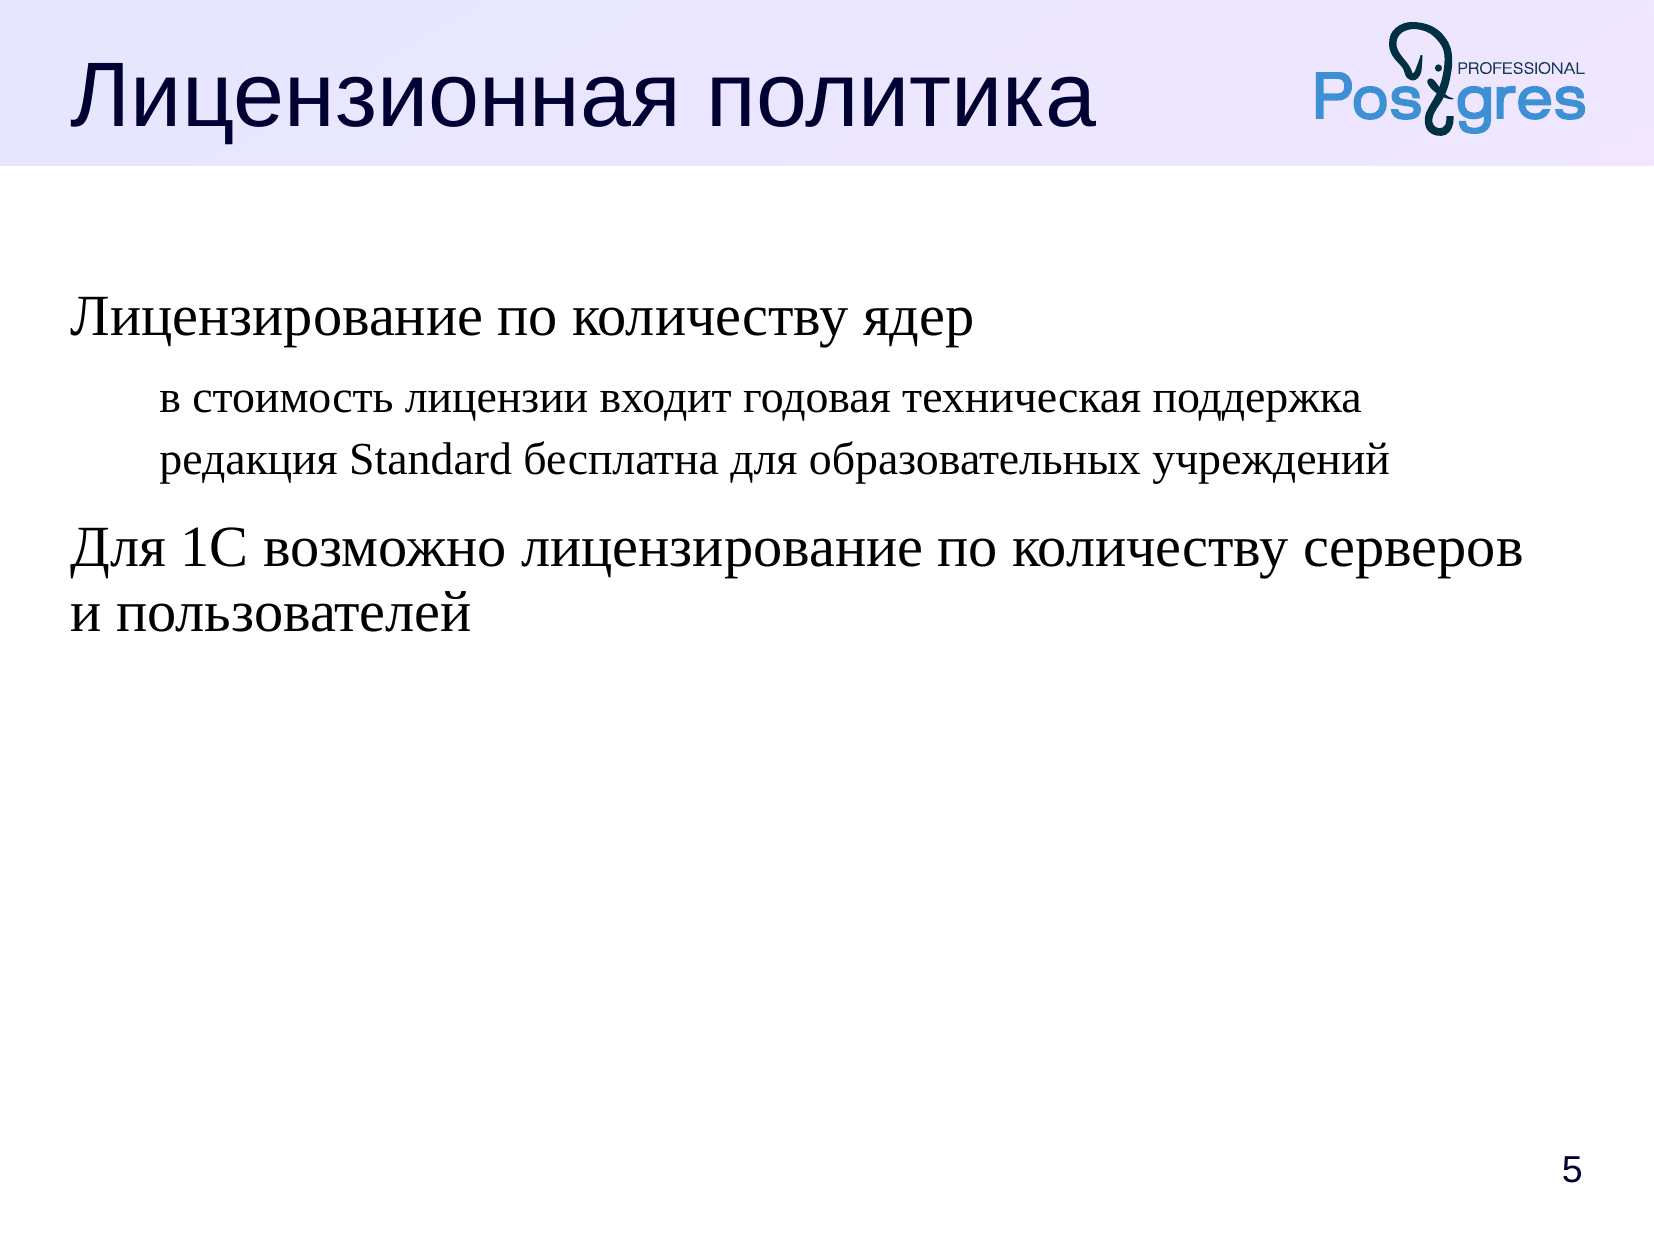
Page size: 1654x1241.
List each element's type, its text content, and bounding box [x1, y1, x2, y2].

list Лицензирование по количеству ядер в стоимость лицензии входит годовая техническая поддержка редакция Standard бесплатна для образовательных учреждений Для 1С возможно лицензирование по количеству серверов и пользователей [70, 283, 1583, 1141]
title Лицензионная политика [70, 43, 1241, 147]
